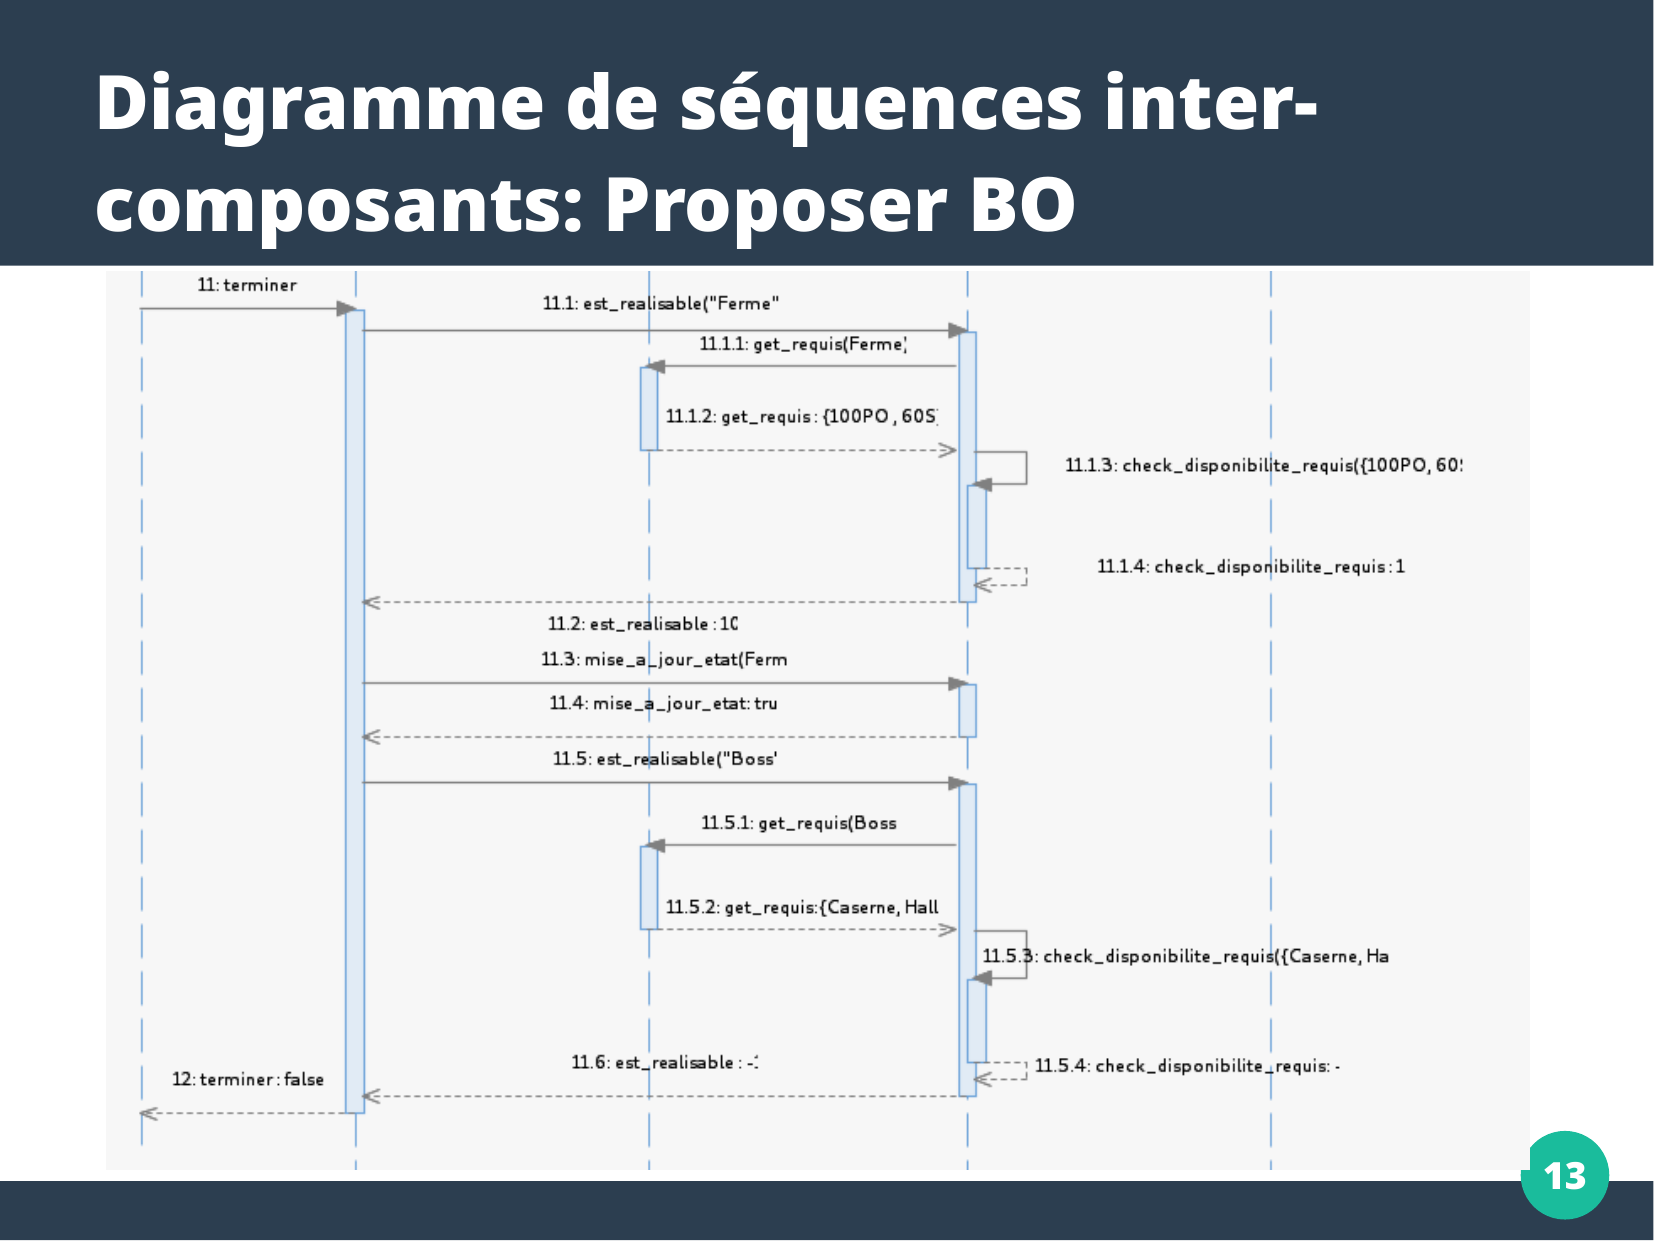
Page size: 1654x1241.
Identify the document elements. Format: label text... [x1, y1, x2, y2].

title Diagramme de séquences inter-composants: Proposer BO [59, 49, 1595, 207]
picture [106, 271, 1530, 1170]
